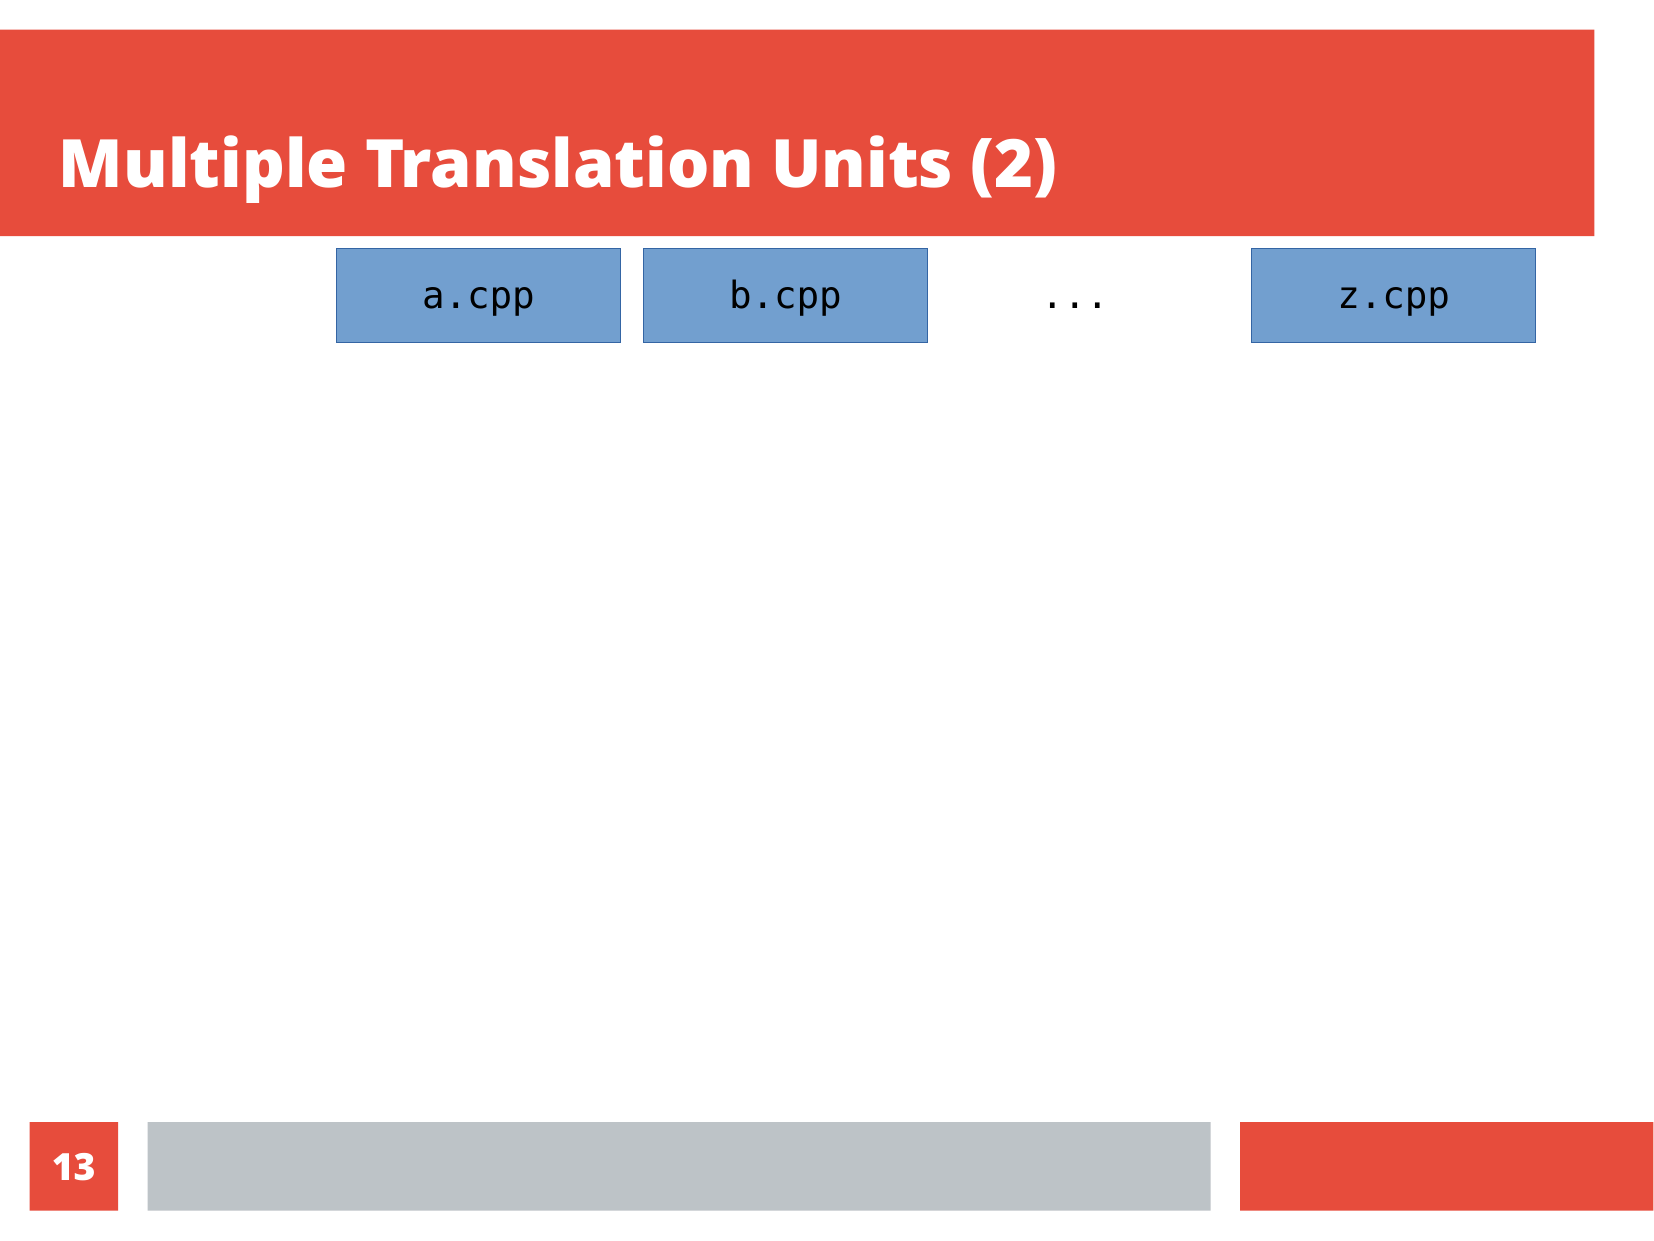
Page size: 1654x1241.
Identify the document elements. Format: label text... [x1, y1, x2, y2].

title Multiple Translation Units (2) [59, 59, 1595, 207]
text_box ... [933, 248, 1217, 343]
text_box b.cpp [643, 248, 928, 343]
text_box z.cpp [1251, 248, 1536, 343]
text_box a.cpp [336, 248, 621, 343]
